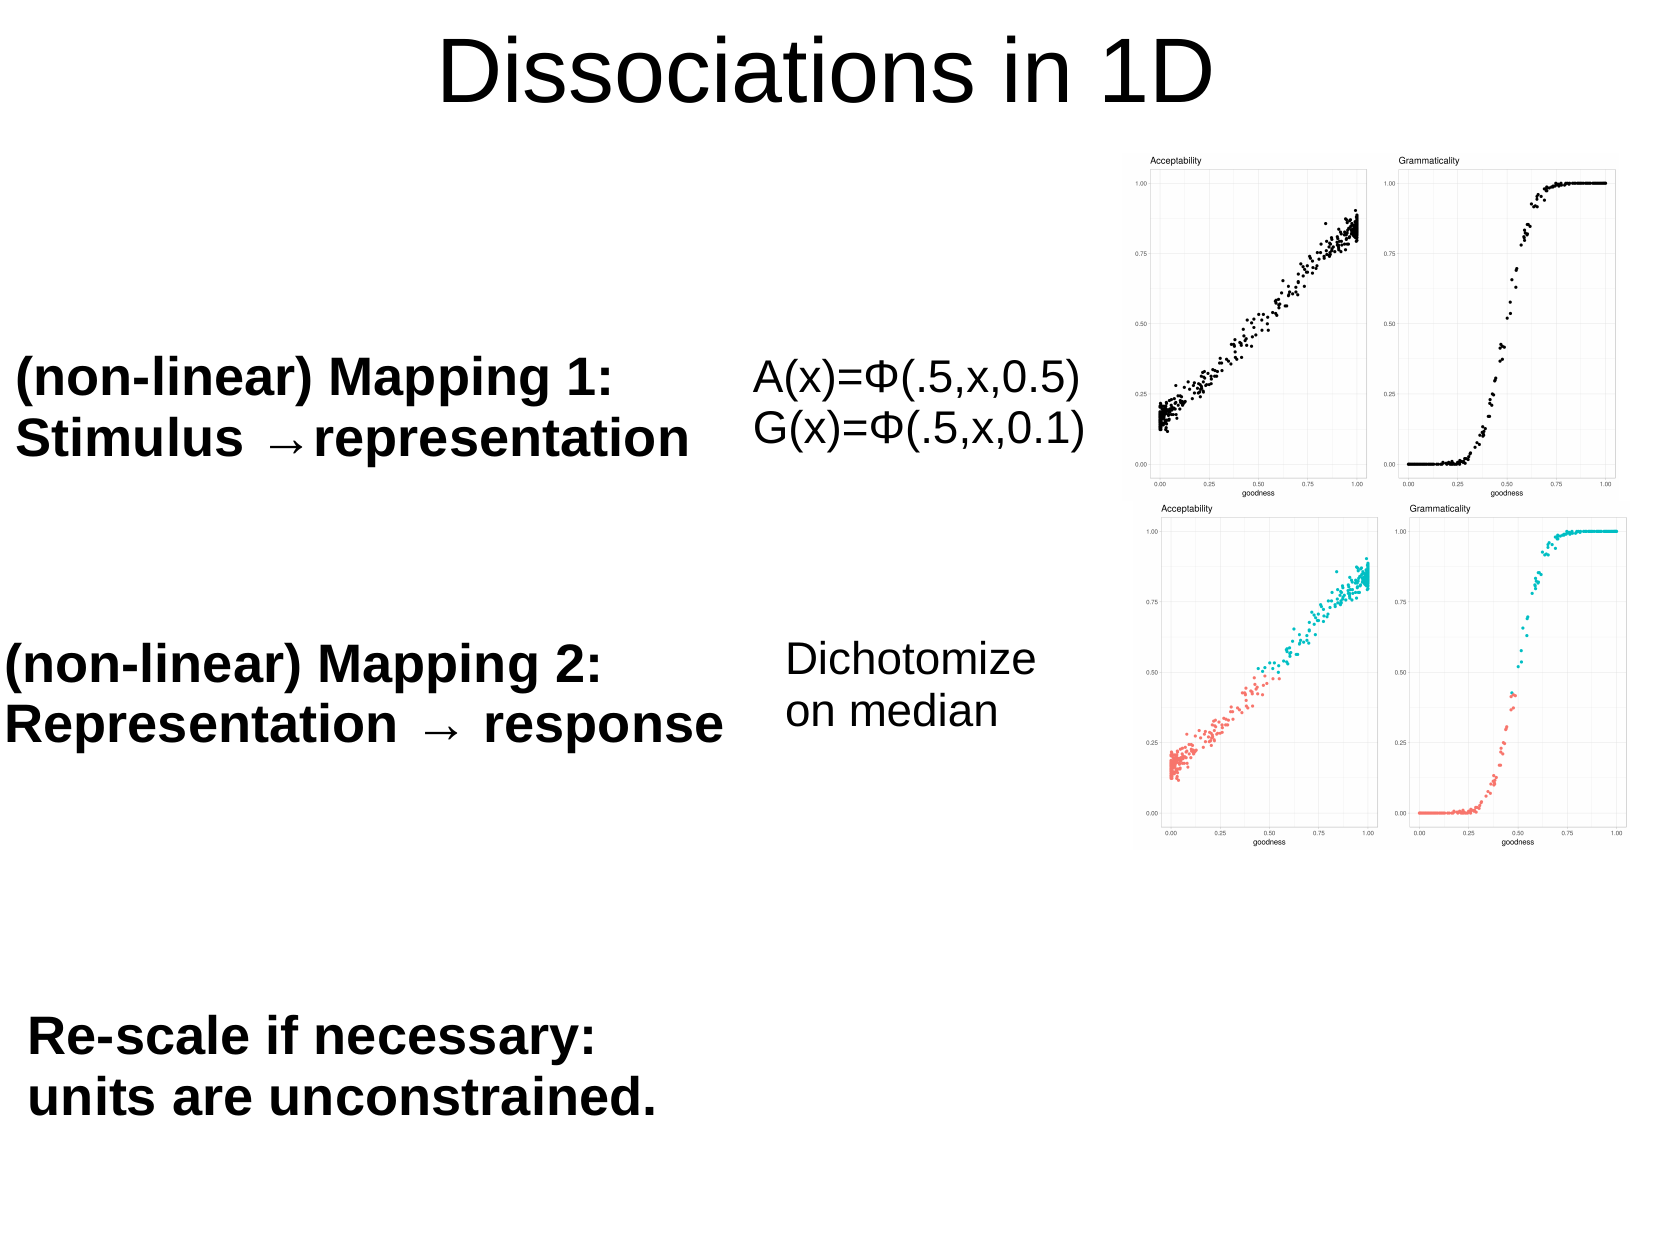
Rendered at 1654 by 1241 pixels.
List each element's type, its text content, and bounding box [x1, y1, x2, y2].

text_box (non-linear) Mapping 1: Stimulus →representation [0, 339, 721, 485]
text_box Dichotomize on median [770, 625, 1066, 744]
text_box (non-linear) Mapping 2: Representation → response [0, 625, 745, 823]
text_box A(x)=Φ(.5,x,0.5) G(x)=Φ(.5,x,0.1) [738, 343, 1122, 461]
picture [1122, 153, 1630, 850]
text_box Re-scale if necessary: units are unconstrained. [12, 997, 768, 1134]
title Dissociations in 1D [82, 0, 1571, 174]
